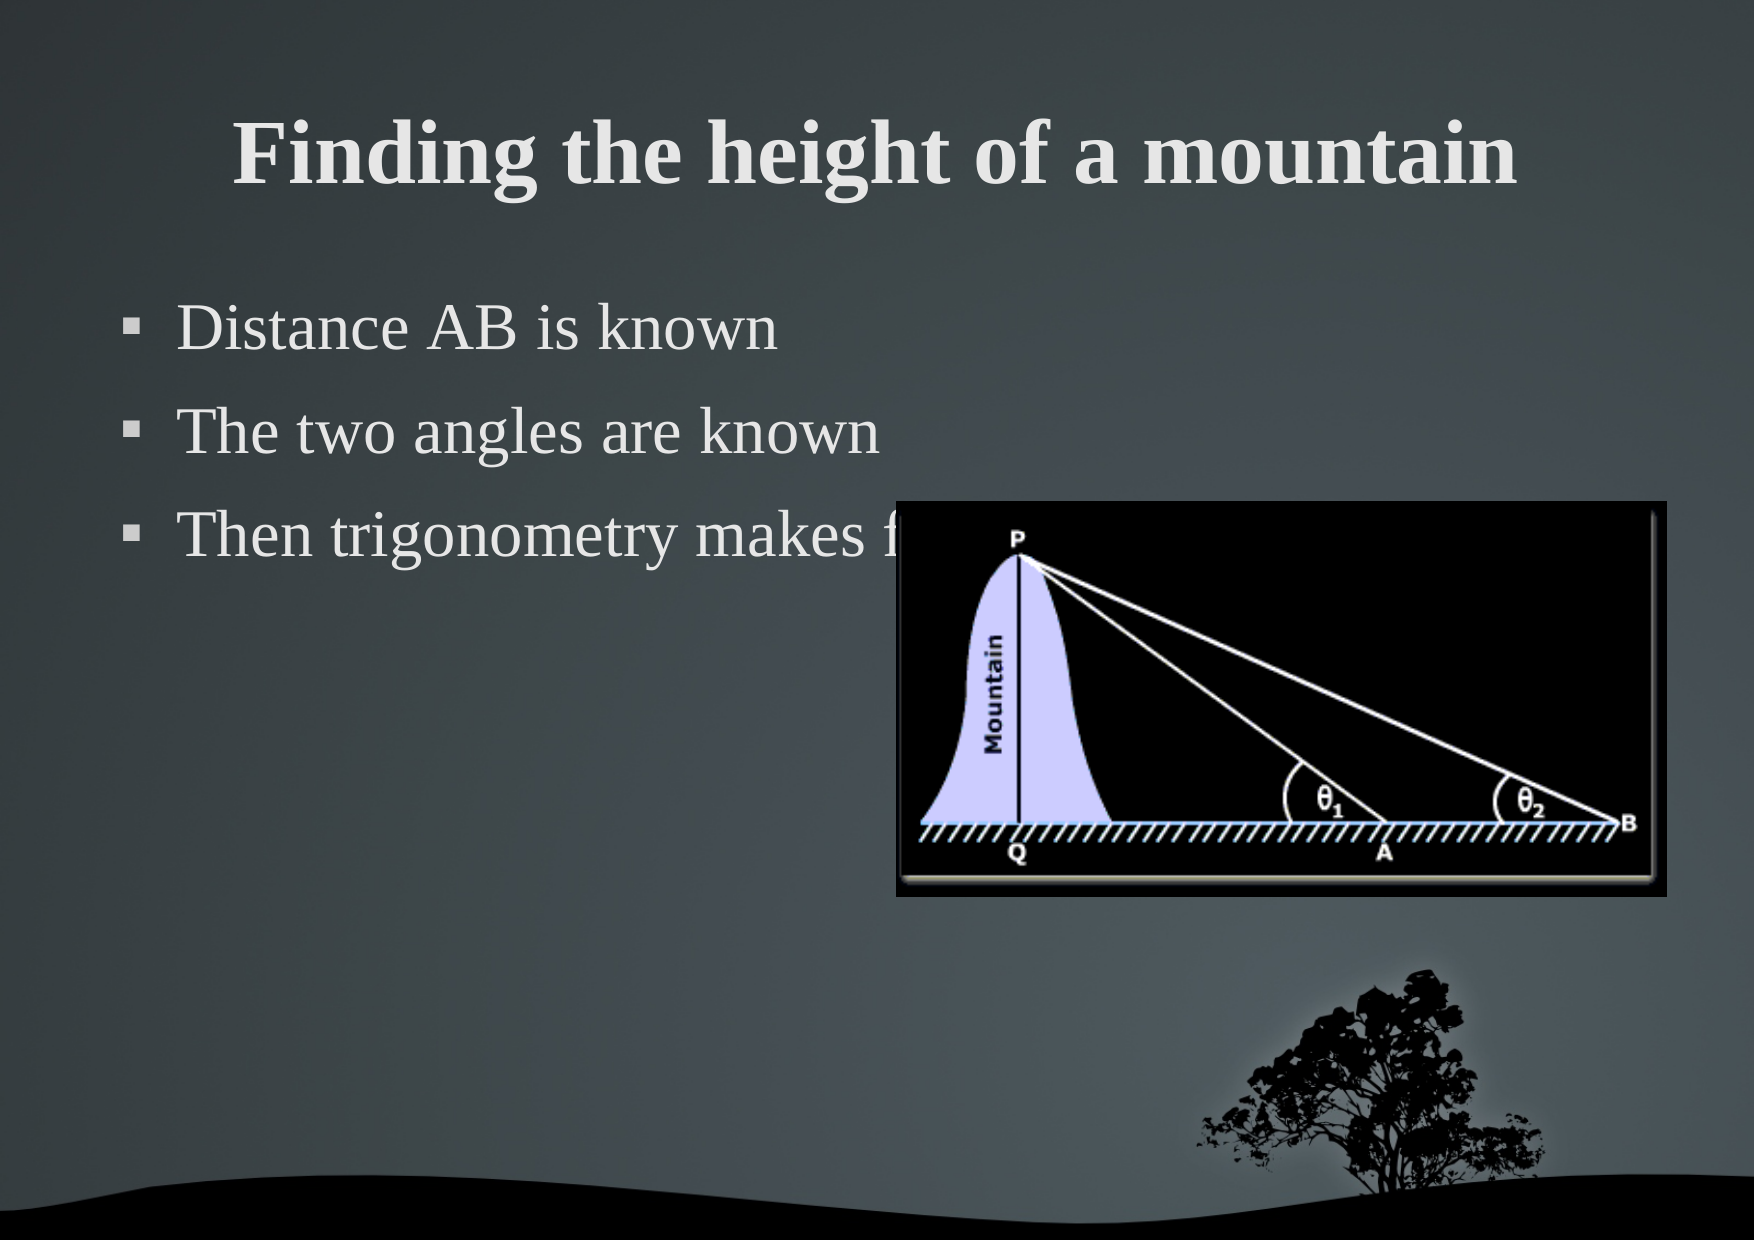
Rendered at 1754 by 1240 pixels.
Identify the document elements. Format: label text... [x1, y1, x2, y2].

picture [0, 0, 1754, 1240]
title Finding the height of a mountain [87, 49, 1667, 257]
list Distance AB is known The two angles are known Then trigonometry makes finding PQ easy [87, 290, 858, 1109]
